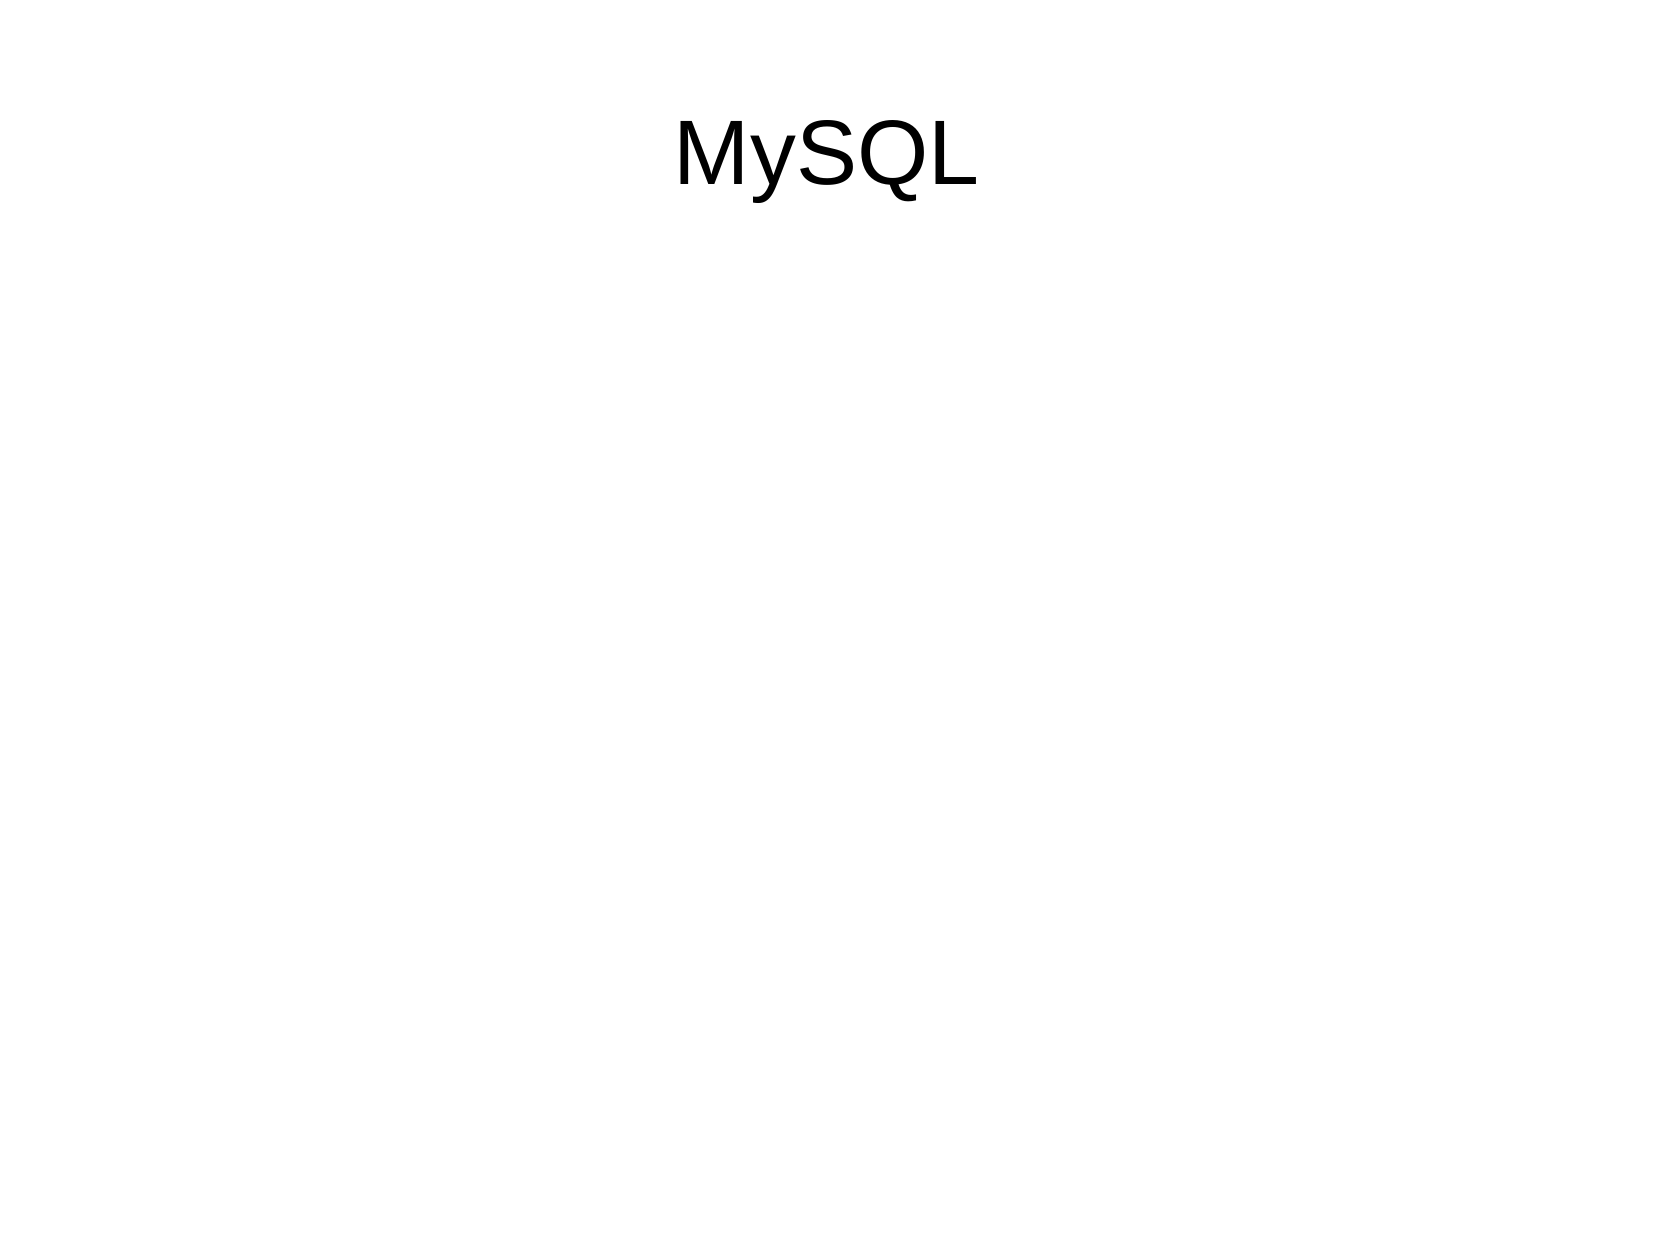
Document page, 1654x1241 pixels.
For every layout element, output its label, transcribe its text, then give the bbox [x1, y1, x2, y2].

title MySQL [82, 49, 1571, 257]
